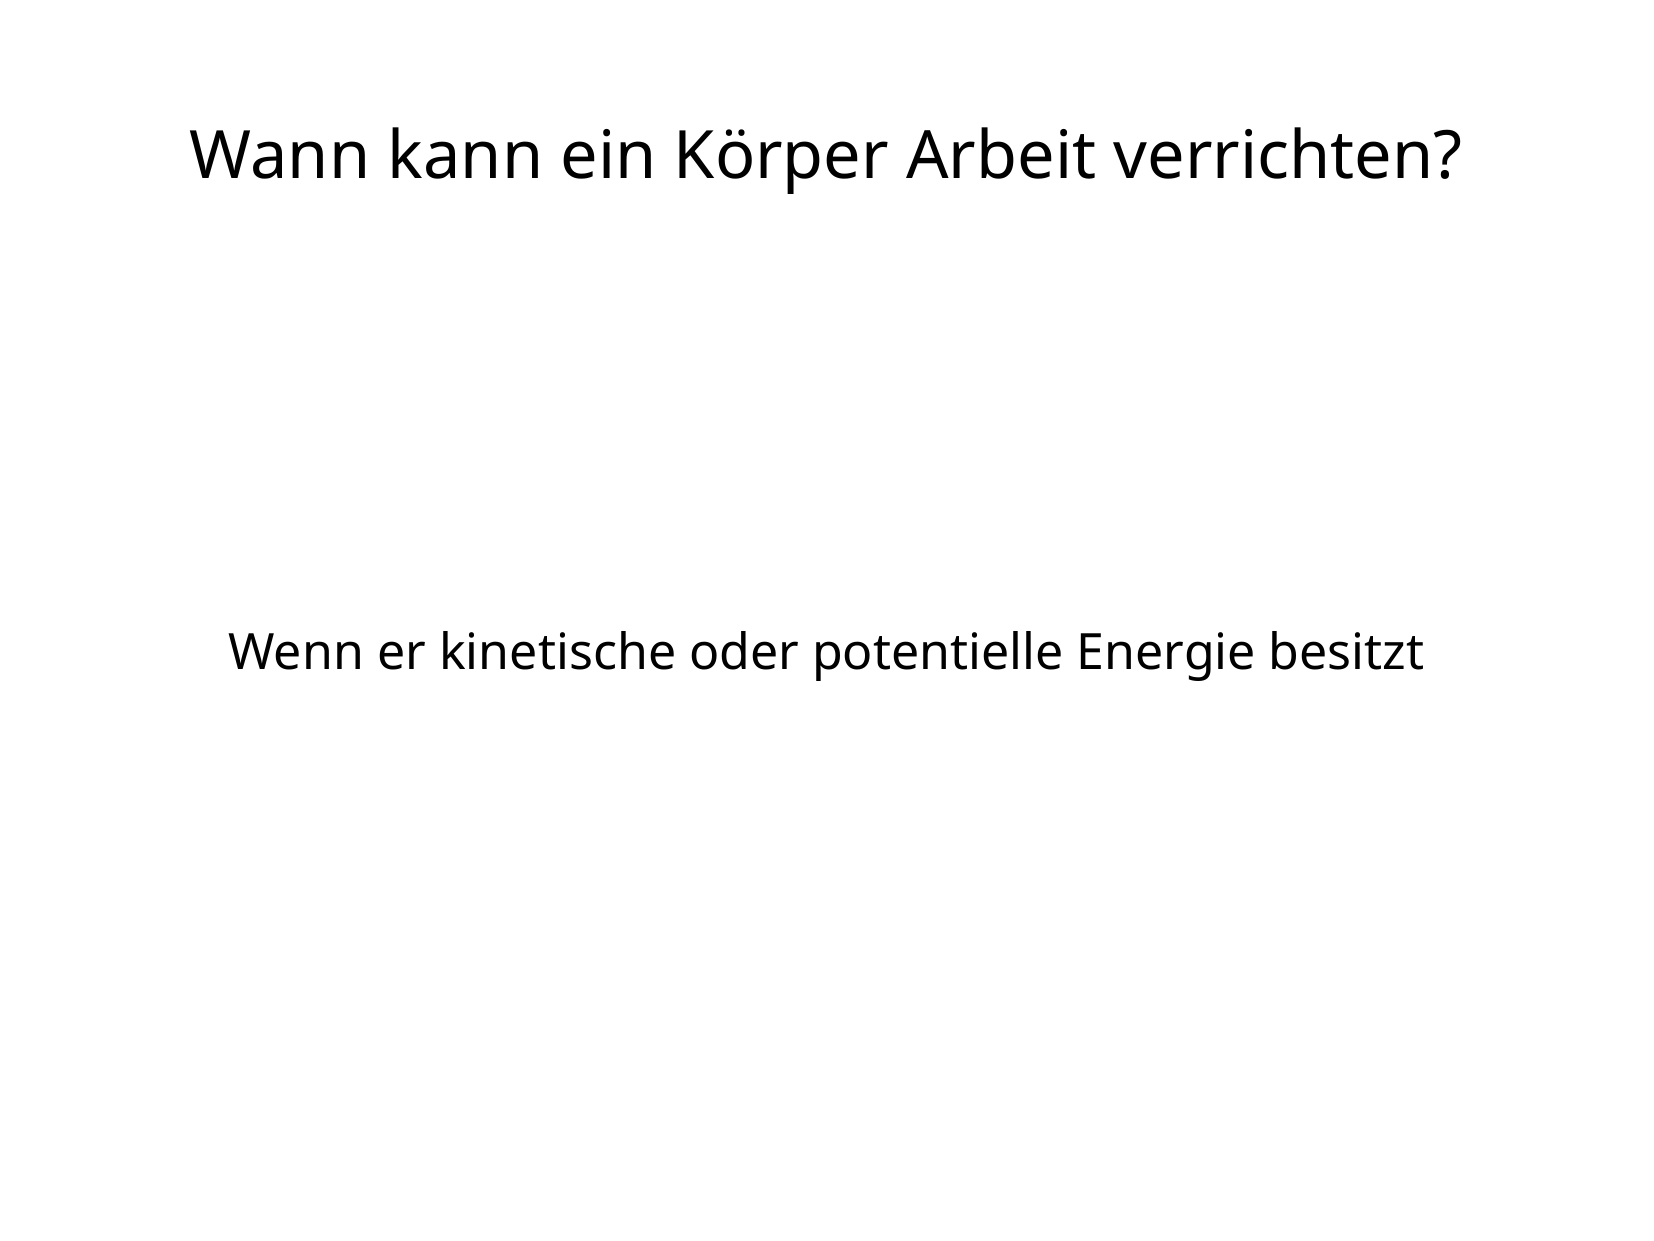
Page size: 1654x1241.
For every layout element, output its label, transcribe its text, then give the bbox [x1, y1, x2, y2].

title Wann kann ein Körper Arbeit verrichten? [82, 49, 1571, 257]
subtitle Wenn er kinetische oder potentielle Energie besitzt [82, 290, 1571, 1010]
